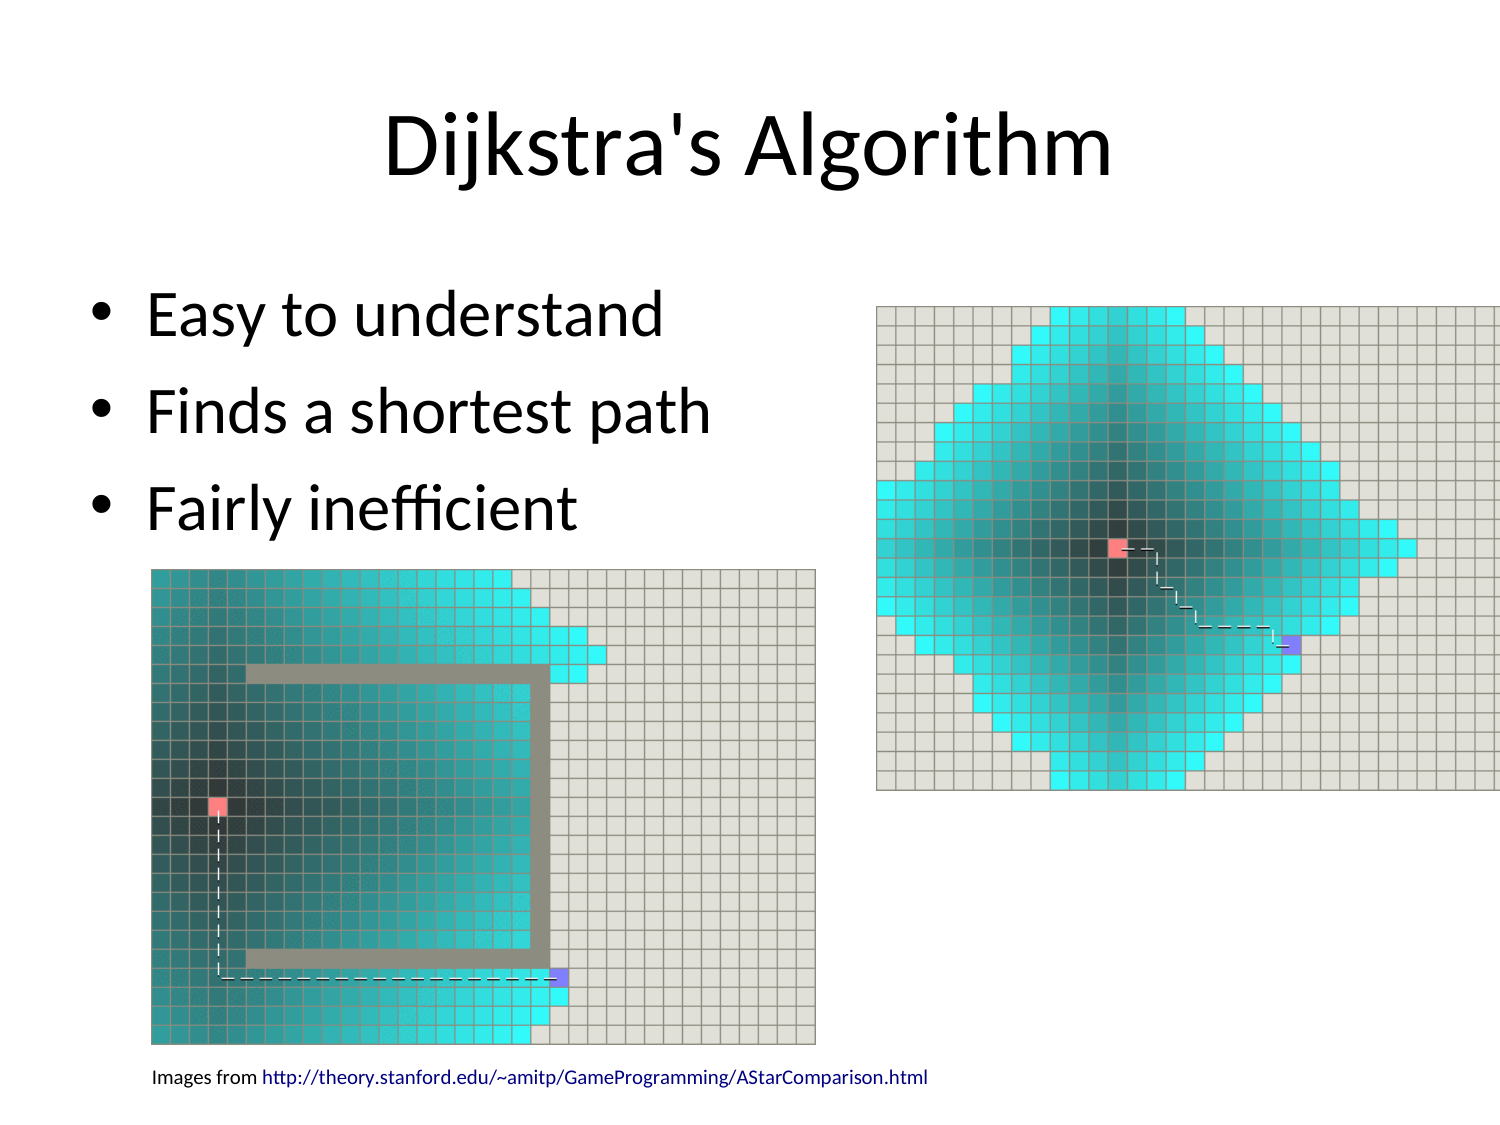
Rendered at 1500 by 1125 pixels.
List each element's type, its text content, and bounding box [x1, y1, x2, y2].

picture [151, 569, 816, 1045]
text_box Images from http://theory.stanford.edu/~amitp/GameProgramming/AStarComparison.html [137, 1056, 1471, 1097]
list Easy to understand Finds a shortest path Fairly inefficient [75, 262, 1426, 1006]
picture [876, 306, 1500, 791]
title Dijkstra's Algorithm [75, 20, 1426, 257]
